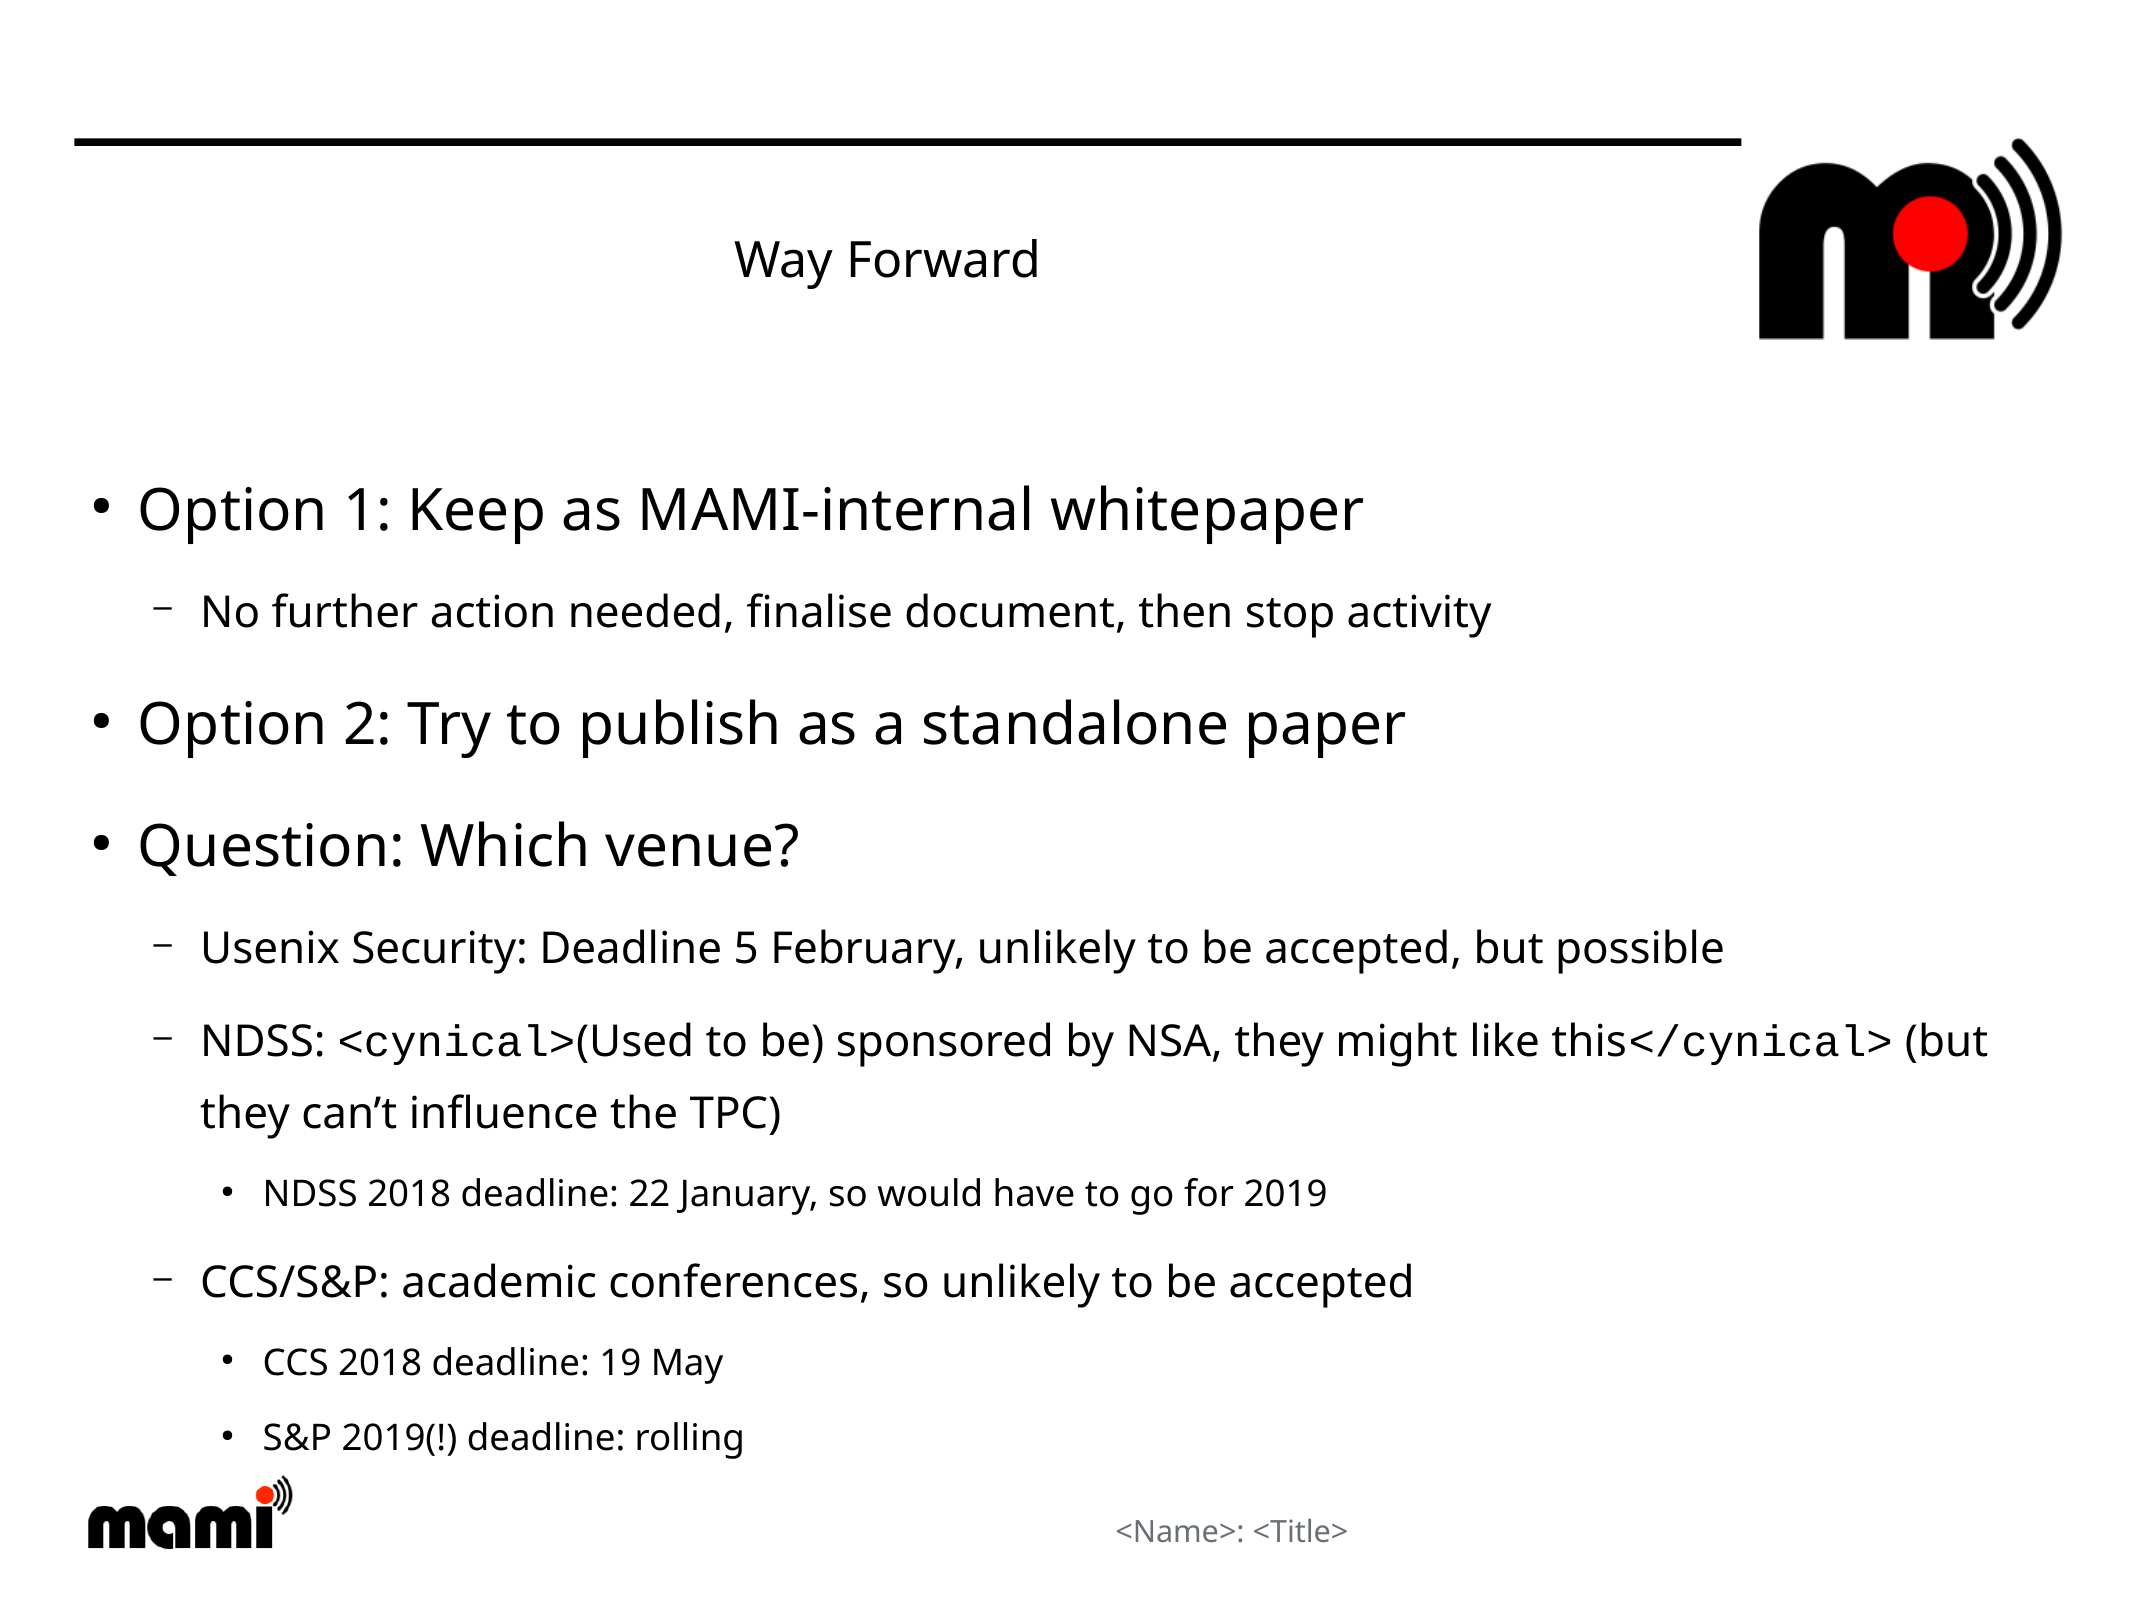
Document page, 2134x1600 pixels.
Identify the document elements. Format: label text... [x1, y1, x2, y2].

title Way Forward [75, 144, 1700, 372]
picture [1758, 138, 2065, 340]
list Option 1: Keep as MAMI-internal whitepaper No further action needed, finalise document, then stop activity Option 2: Try to publish as a standalone paper Question: Which venue? Usenix Security: Deadline 5 February, unlikely to be accepted, but possible NDSS: <cynical>(Used to be) sponsored by NSA, they might like this</cynical> (but they can’t influence the TPC) NDSS 2018 deadline: 22 January, so would have to go for 2019 CCS/S&P: academic conferences, so unlikely to be accepted CCS 2018 deadline: 19 May S&P 2019(!) deadline: rolling [75, 451, 2053, 1462]
picture [86, 1473, 294, 1552]
